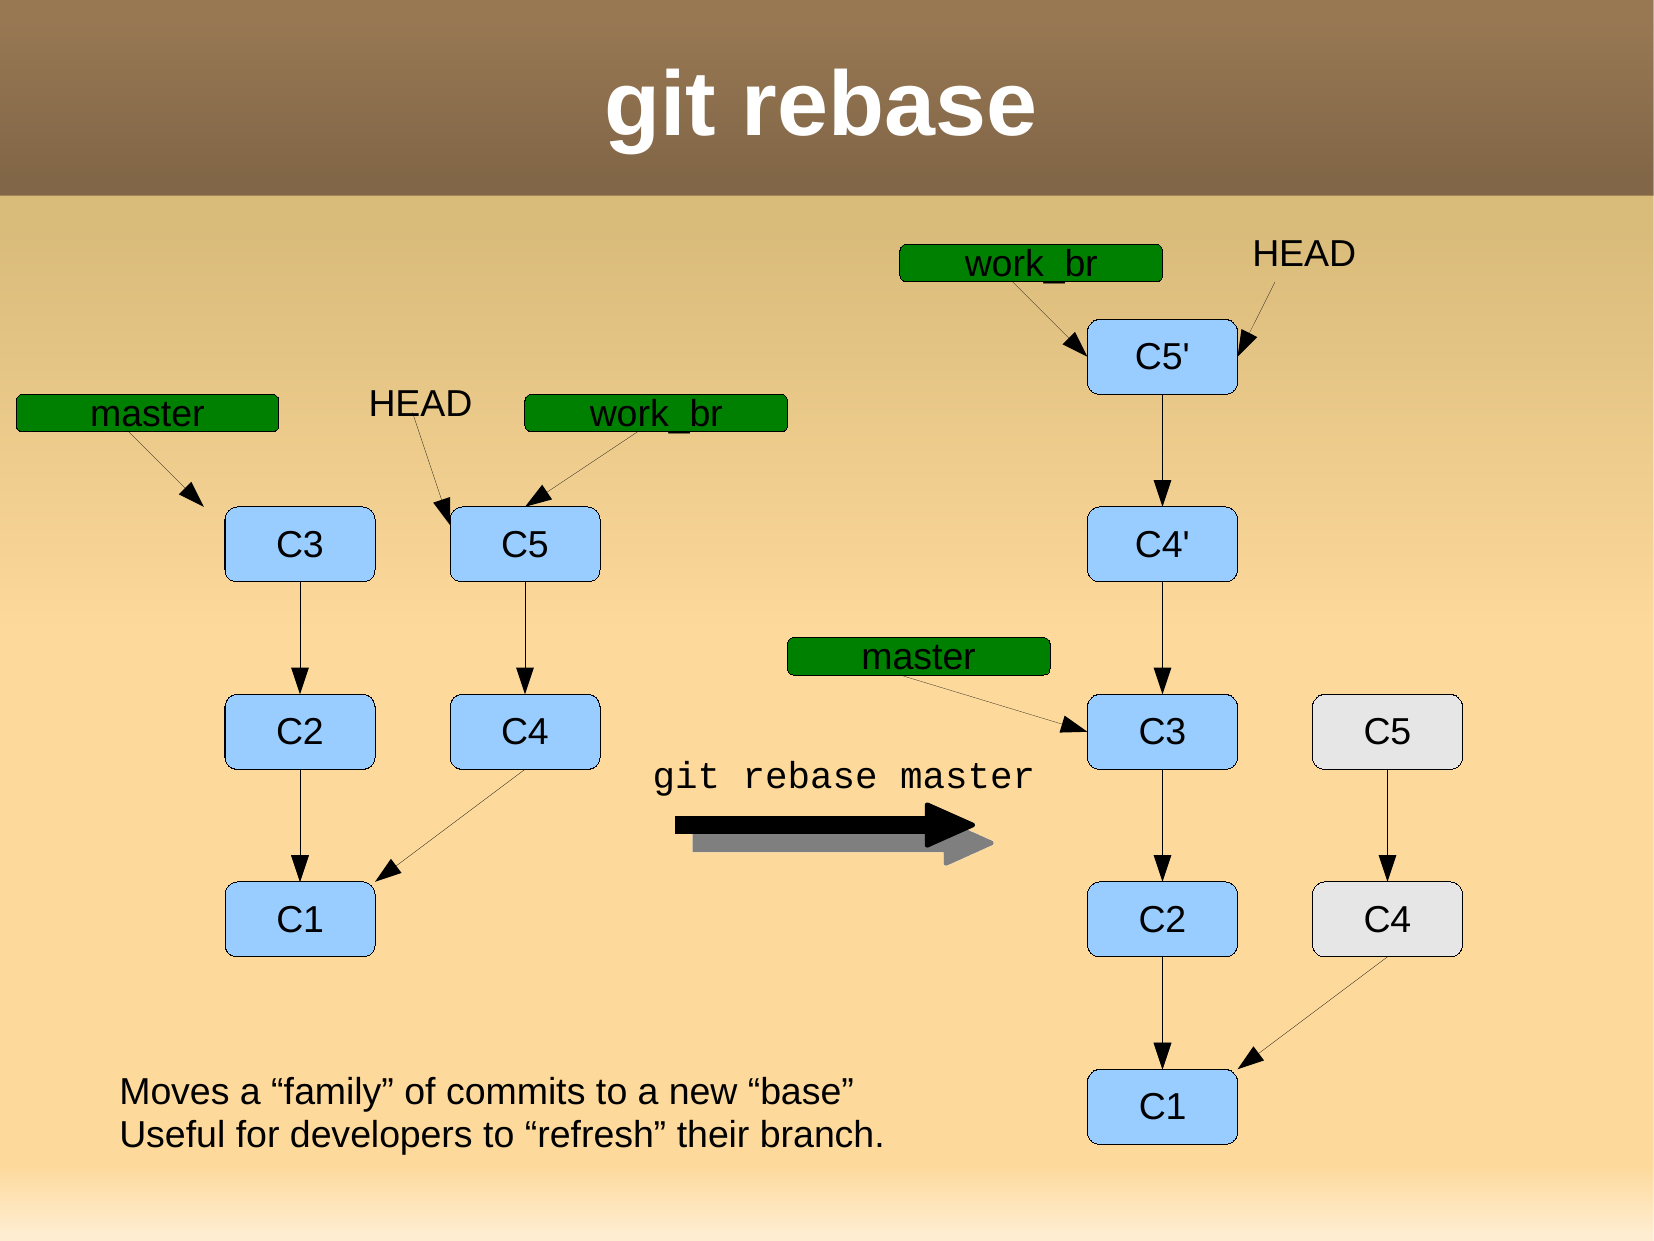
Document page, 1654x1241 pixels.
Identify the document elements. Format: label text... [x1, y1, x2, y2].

title git rebase [76, 7, 1565, 200]
text_box C3 [225, 506, 376, 582]
text_box C5 [450, 506, 601, 582]
text_box C3 [1087, 694, 1238, 770]
text_box work_br [524, 394, 788, 432]
text_box C4 [1312, 881, 1463, 957]
text_box C5' [1087, 319, 1238, 395]
text_box C4 [450, 694, 601, 770]
text_box work_br [899, 244, 1163, 282]
text_box master [16, 394, 279, 432]
text_box C1 [1087, 1069, 1238, 1145]
text_box C4' [1087, 506, 1238, 582]
text_box C1 [225, 881, 376, 957]
text_box git rebase master [637, 750, 1051, 808]
text_box Moves a “family” of commits to a new “base” Useful for developers to “refresh” their branch. [104, 1063, 901, 1163]
text_box C2 [1087, 881, 1238, 957]
text_box C2 [225, 694, 376, 770]
text_box HEAD [1237, 225, 1372, 282]
text_box HEAD [353, 375, 488, 432]
text_box master [787, 637, 1051, 676]
picture [0, 0, 1654, 1241]
text_box C5 [1312, 694, 1463, 770]
